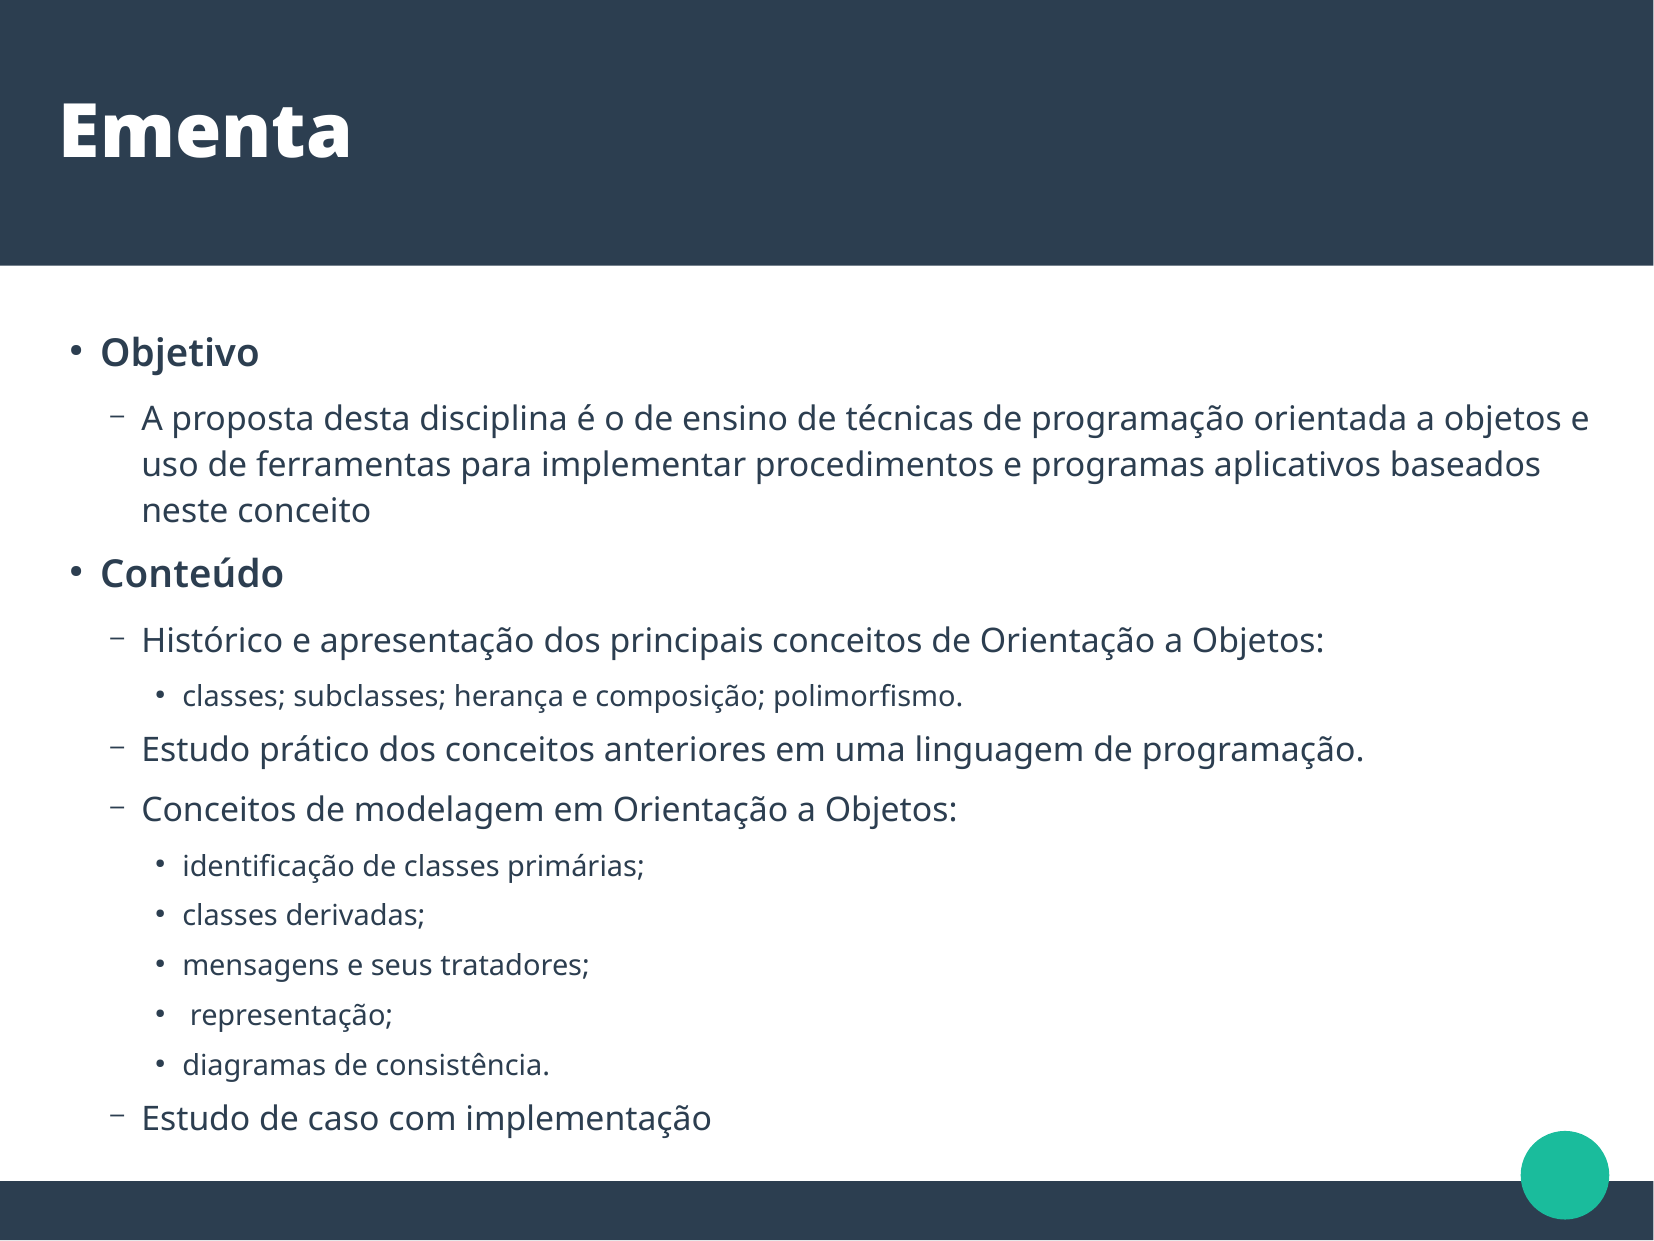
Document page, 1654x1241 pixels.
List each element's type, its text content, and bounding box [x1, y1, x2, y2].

title Ementa [59, 49, 1595, 207]
list Objetivo A proposta desta disciplina é o de ensino de técnicas de programação orientada a objetos e uso de ferramentas para implementar procedimentos e programas aplicativos baseados neste conceito Conteúdo Histórico e apresentação dos principais conceitos de Orientação a Objetos: classes; subclasses; herança e composição; polimorfismo. Estudo prático dos conceitos anteriores em uma linguagem de programação. Conceitos de modelagem em Orientação a Objetos: identificação de classes primárias; classes derivadas; mensagens e seus tratadores; representação; diagramas de consistência. Estudo de caso com implementação [59, 324, 1595, 1152]
